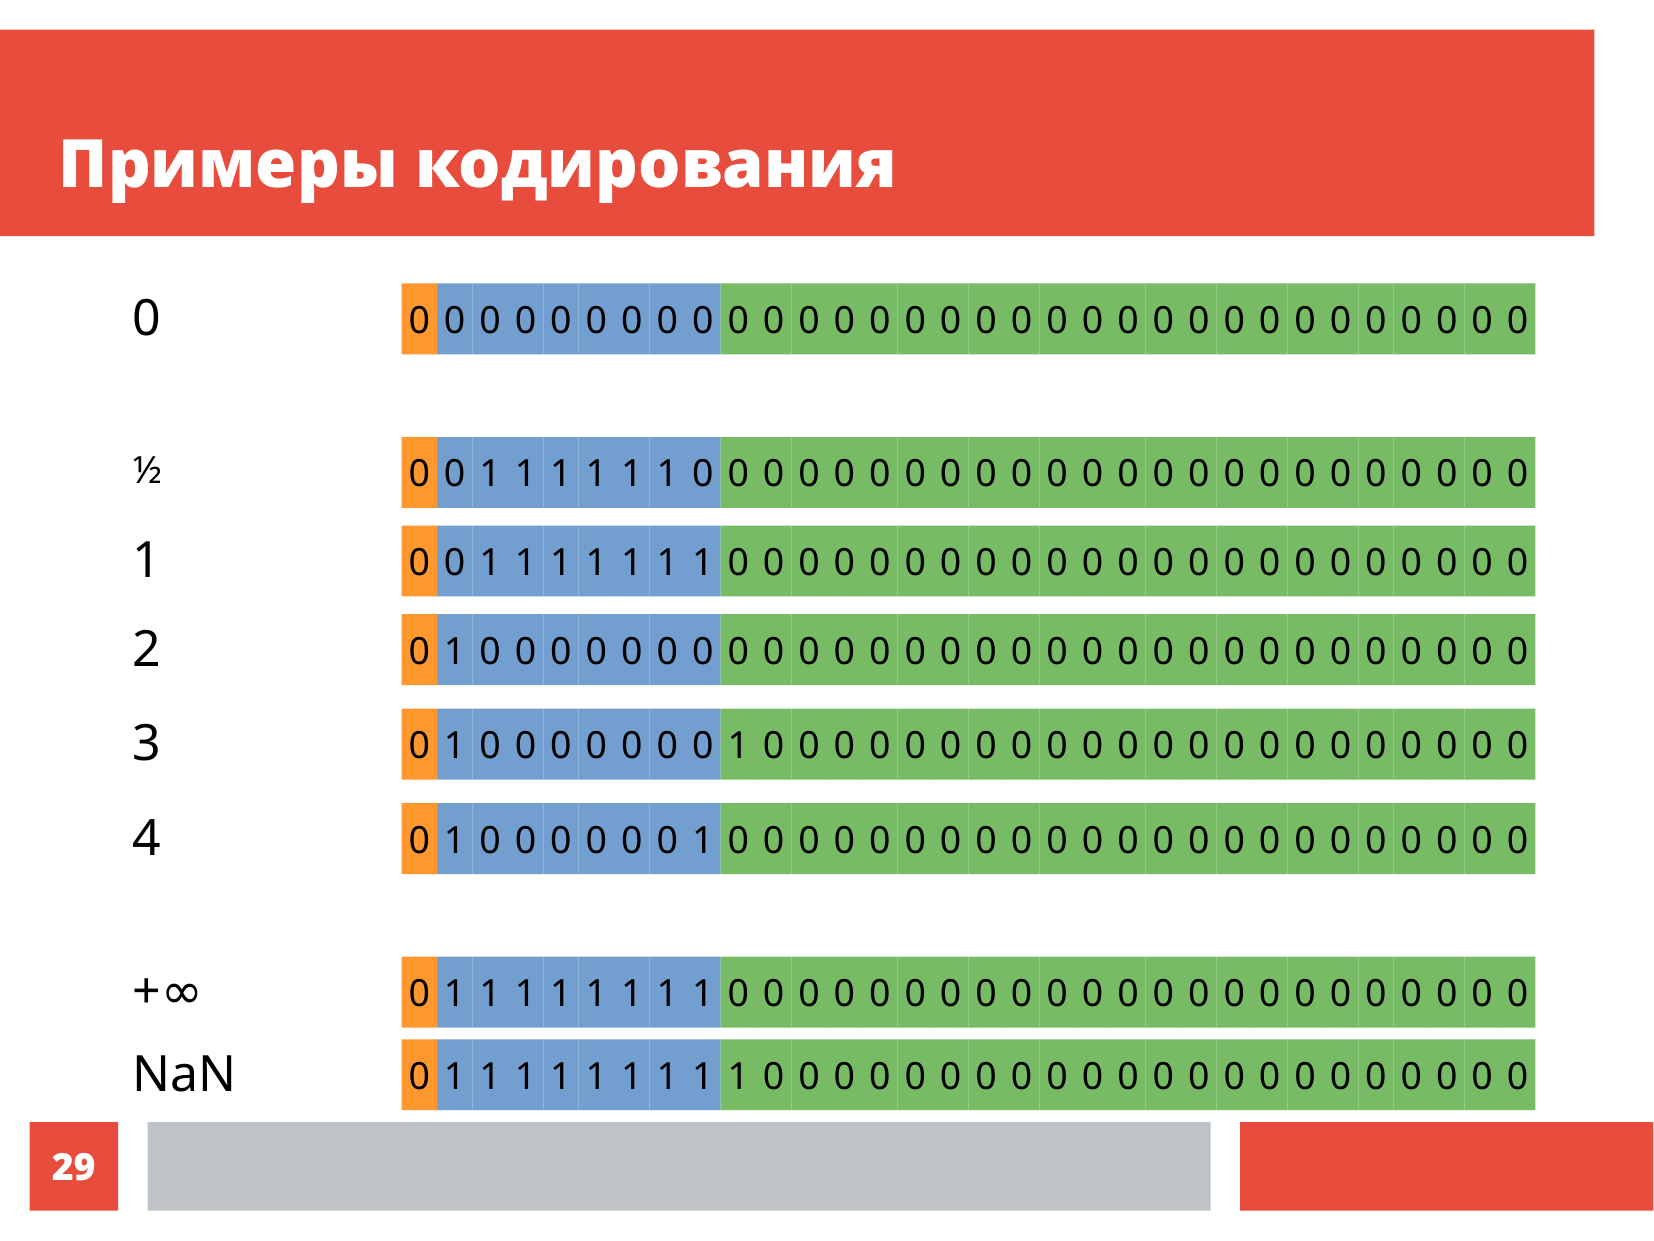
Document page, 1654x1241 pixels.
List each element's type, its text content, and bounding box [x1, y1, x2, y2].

text_box 0 [1287, 708, 1322, 780]
text_box 0 [649, 708, 685, 780]
text_box 0 [862, 525, 897, 597]
text_box 3 [118, 708, 402, 774]
text_box 0 [1322, 803, 1358, 875]
text_box 1 [507, 1039, 543, 1111]
text_box 0 [1181, 708, 1216, 780]
text_box 1 [614, 437, 649, 508]
text_box 0 [897, 525, 933, 597]
title Примеры кодирования [59, 59, 1595, 207]
text_box 0 [1110, 1039, 1145, 1111]
text_box 0 [755, 283, 791, 355]
text_box 0 [755, 708, 791, 780]
text_box 0 [933, 1039, 968, 1111]
text_box 0 [1039, 1039, 1074, 1111]
text_box 0 [826, 1039, 862, 1111]
text_box 0 [685, 708, 721, 780]
text_box 0 [1216, 708, 1251, 780]
text_box 0 [933, 437, 968, 508]
text_box 0 [791, 525, 826, 597]
text_box 0 [1145, 437, 1181, 508]
text_box 0 [755, 525, 791, 597]
text_box 0 [1429, 614, 1464, 686]
text_box 0 [1287, 437, 1322, 508]
text_box 0 [1429, 283, 1464, 355]
text_box 0 [1429, 956, 1464, 1028]
text_box 0 [933, 614, 968, 686]
text_box 0 [1287, 614, 1322, 686]
text_box 0 [968, 437, 1003, 508]
text_box 0 [685, 614, 721, 686]
text_box 0 [897, 803, 933, 875]
text_box 0 [1464, 708, 1500, 780]
text_box 0 [1287, 525, 1322, 597]
text_box 1 [438, 614, 472, 686]
text_box 1 [472, 525, 507, 597]
text_box 1 [614, 956, 649, 1028]
text_box 0 [1181, 614, 1216, 686]
text_box NaN [118, 1039, 402, 1105]
text_box +∞ [118, 956, 402, 1022]
text_box 0 [897, 956, 933, 1028]
text_box 0 [1110, 956, 1145, 1028]
text_box 0 [1074, 708, 1110, 780]
text_box 0 [1287, 283, 1322, 355]
text_box 0 [1181, 956, 1216, 1028]
text_box 0 [649, 614, 685, 686]
text_box 0 [721, 437, 755, 508]
text_box 0 [1464, 614, 1500, 686]
text_box 0 [862, 956, 897, 1028]
text_box 0 [968, 708, 1003, 780]
text_box 0 [791, 614, 826, 686]
text_box 0 [1500, 956, 1536, 1028]
text_box 0 [968, 803, 1003, 875]
text_box 0 [1393, 283, 1429, 355]
text_box 0 [578, 283, 614, 355]
text_box 0 [1500, 437, 1536, 508]
text_box 1 [685, 803, 721, 875]
text_box 0 [1003, 956, 1039, 1028]
text_box 0 [401, 956, 438, 1028]
text_box 1 [614, 1039, 649, 1111]
text_box 0 [791, 803, 826, 875]
text_box 0 [1500, 283, 1536, 355]
text_box 0 [1393, 708, 1429, 780]
text_box 0 [897, 283, 933, 355]
text_box 0 [401, 283, 438, 355]
text_box 0 [401, 803, 438, 875]
text_box 0 [1500, 525, 1536, 597]
text_box 0 [1322, 525, 1358, 597]
text_box 0 [685, 437, 721, 508]
text_box 0 [1181, 283, 1216, 355]
text_box 1 [507, 525, 543, 597]
text_box 0 [897, 437, 933, 508]
text_box 0 [1145, 614, 1181, 686]
text_box 0 [1110, 708, 1145, 780]
text_box 0 [1110, 283, 1145, 355]
text_box 0 [862, 283, 897, 355]
text_box 0 [1216, 956, 1251, 1028]
text_box 0 [1322, 283, 1358, 355]
text_box 0 [791, 437, 826, 508]
text_box 0 [1110, 803, 1145, 875]
text_box 0 [721, 956, 755, 1028]
text_box 0 [1145, 525, 1181, 597]
text_box 0 [1500, 708, 1536, 780]
text_box 0 [1003, 525, 1039, 597]
text_box 0 [1181, 525, 1216, 597]
text_box 0 [1216, 437, 1251, 508]
text_box 0 [1110, 525, 1145, 597]
text_box 0 [1216, 614, 1251, 686]
text_box 0 [1429, 708, 1464, 780]
text_box 0 [1110, 437, 1145, 508]
text_box 0 [862, 1039, 897, 1111]
text_box 0 [791, 283, 826, 355]
text_box 0 [507, 283, 543, 355]
text_box 0 [1251, 803, 1287, 875]
text_box 0 [1358, 614, 1393, 686]
text_box 0 [614, 803, 649, 875]
text_box 0 [1074, 283, 1110, 355]
text_box 0 [472, 803, 507, 875]
text_box 0 [1393, 437, 1429, 508]
text_box 0 [1074, 803, 1110, 875]
text_box 0 [1216, 803, 1251, 875]
text_box 0 [1393, 614, 1429, 686]
text_box 0 [968, 283, 1003, 355]
text_box 0 [1358, 956, 1393, 1028]
text_box 0 [1216, 1039, 1251, 1111]
text_box 0 [1110, 614, 1145, 686]
text_box 1 [649, 1039, 685, 1111]
text_box 0 [1358, 437, 1393, 508]
text_box 0 [1287, 803, 1322, 875]
text_box 0 [1322, 956, 1358, 1028]
text_box 0 [472, 708, 507, 780]
text_box 0 [1393, 1039, 1429, 1111]
text_box 0 [1429, 437, 1464, 508]
text_box 1 [438, 956, 472, 1028]
text_box 0 [1039, 283, 1074, 355]
text_box 2 [118, 614, 402, 680]
text_box 0 [968, 614, 1003, 686]
text_box 1 [578, 437, 614, 508]
text_box 1 [721, 708, 755, 780]
text_box 0 [1500, 803, 1536, 875]
text_box 0 [614, 283, 649, 355]
text_box 0 [1322, 614, 1358, 686]
text_box 0 [543, 614, 578, 686]
text_box 0 [897, 614, 933, 686]
text_box 0 [933, 525, 968, 597]
text_box 1 [614, 525, 649, 597]
text_box 0 [791, 1039, 826, 1111]
text_box 0 [968, 956, 1003, 1028]
text_box 0 [1464, 525, 1500, 597]
text_box 0 [438, 525, 472, 597]
text_box 0 [649, 803, 685, 875]
text_box 0 [1145, 283, 1181, 355]
text_box 1 [578, 1039, 614, 1111]
text_box 0 [1181, 1039, 1216, 1111]
text_box 0 [933, 708, 968, 780]
text_box 0 [1074, 956, 1110, 1028]
text_box 0 [721, 803, 755, 875]
text_box 0 [1287, 956, 1322, 1028]
text_box 0 [862, 803, 897, 875]
text_box 0 [438, 437, 472, 508]
text_box 0 [401, 708, 438, 780]
text_box 0 [862, 437, 897, 508]
text_box 0 [1003, 1039, 1039, 1111]
text_box 0 [1464, 1039, 1500, 1111]
text_box 0 [1145, 708, 1181, 780]
text_box 0 [1358, 283, 1393, 355]
text_box 0 [1393, 803, 1429, 875]
text_box 0 [1500, 1039, 1536, 1111]
text_box 0 [685, 283, 721, 355]
text_box 0 [1003, 283, 1039, 355]
text_box 0 [543, 803, 578, 875]
text_box 0 [1074, 437, 1110, 508]
text_box 0 [472, 614, 507, 686]
text_box 0 [968, 1039, 1003, 1111]
text_box 0 [826, 956, 862, 1028]
text_box 0 [507, 803, 543, 875]
text_box 0 [1145, 803, 1181, 875]
text_box 1 [507, 437, 543, 508]
text_box 1 [543, 525, 578, 597]
text_box 1 [507, 956, 543, 1028]
text_box 0 [1287, 1039, 1322, 1111]
text_box 0 [1251, 956, 1287, 1028]
text_box 0 [755, 803, 791, 875]
text_box 0 [1181, 437, 1216, 508]
text_box 0 [933, 956, 968, 1028]
text_box 0 [1039, 708, 1074, 780]
text_box 0 [1393, 956, 1429, 1028]
text_box 0 [826, 803, 862, 875]
text_box 0 [1039, 614, 1074, 686]
text_box 0 [1074, 525, 1110, 597]
text_box 0 [826, 525, 862, 597]
text_box 0 [755, 956, 791, 1028]
text_box 0 [438, 283, 472, 355]
text_box 1 [438, 708, 472, 780]
text_box 1 [721, 1039, 755, 1111]
text_box 0 [826, 614, 862, 686]
text_box 0 [1074, 1039, 1110, 1111]
text_box 0 [507, 614, 543, 686]
text_box 0 [826, 283, 862, 355]
text_box 0 [1251, 437, 1287, 508]
text_box 0 [1322, 437, 1358, 508]
text_box 0 [472, 283, 507, 355]
text_box 0 [1216, 283, 1251, 355]
text_box 0 [118, 283, 402, 349]
text_box 0 [1181, 803, 1216, 875]
text_box 0 [1358, 525, 1393, 597]
text_box 1 [685, 525, 721, 597]
text_box 1 [578, 525, 614, 597]
text_box 0 [897, 708, 933, 780]
text_box 0 [1003, 803, 1039, 875]
text_box 0 [401, 614, 438, 686]
text_box 1 [438, 803, 472, 875]
text_box 0 [1322, 1039, 1358, 1111]
text_box 0 [1464, 956, 1500, 1028]
text_box 0 [755, 1039, 791, 1111]
text_box 0 [614, 708, 649, 780]
text_box 0 [1464, 437, 1500, 508]
text_box 0 [933, 283, 968, 355]
text_box 0 [1322, 708, 1358, 780]
text_box 1 [578, 956, 614, 1028]
text_box 0 [1429, 525, 1464, 597]
text_box 0 [1216, 525, 1251, 597]
text_box 0 [1003, 708, 1039, 780]
text_box 0 [721, 525, 755, 597]
text_box 1 [118, 525, 402, 591]
text_box 0 [1251, 614, 1287, 686]
text_box 0 [721, 283, 755, 355]
text_box 0 [1003, 437, 1039, 508]
text_box 0 [1039, 956, 1074, 1028]
text_box 0 [1145, 956, 1181, 1028]
text_box 0 [1393, 525, 1429, 597]
text_box 0 [721, 614, 755, 686]
text_box 0 [1003, 614, 1039, 686]
text_box 0 [755, 614, 791, 686]
text_box 0 [1251, 1039, 1287, 1111]
text_box 1 [649, 956, 685, 1028]
text_box 0 [649, 283, 685, 355]
text_box 0 [897, 1039, 933, 1111]
text_box ½ [118, 437, 402, 502]
text_box 0 [1464, 283, 1500, 355]
text_box 0 [1074, 614, 1110, 686]
text_box 0 [507, 708, 543, 780]
text_box 0 [791, 956, 826, 1028]
text_box 0 [401, 525, 438, 597]
text_box 0 [1429, 1039, 1464, 1111]
text_box 0 [933, 803, 968, 875]
text_box 1 [685, 956, 721, 1028]
text_box 0 [968, 525, 1003, 597]
text_box 1 [472, 437, 507, 508]
text_box 1 [472, 1039, 507, 1111]
text_box 0 [401, 1039, 438, 1111]
text_box 0 [578, 803, 614, 875]
text_box 0 [543, 708, 578, 780]
text_box 0 [1358, 708, 1393, 780]
text_box 0 [826, 708, 862, 780]
text_box 0 [1039, 803, 1074, 875]
text_box 0 [826, 437, 862, 508]
text_box 0 [1251, 708, 1287, 780]
text_box 0 [578, 614, 614, 686]
text_box 1 [649, 437, 685, 508]
text_box 0 [1358, 803, 1393, 875]
text_box 0 [1039, 525, 1074, 597]
text_box 0 [791, 708, 826, 780]
text_box 0 [1251, 525, 1287, 597]
text_box 0 [1251, 283, 1287, 355]
text_box 1 [649, 525, 685, 597]
text_box 0 [1145, 1039, 1181, 1111]
text_box 1 [543, 437, 578, 508]
text_box 0 [1358, 1039, 1393, 1111]
text_box 0 [862, 614, 897, 686]
text_box 4 [118, 803, 402, 869]
text_box 0 [614, 614, 649, 686]
text_box 0 [1464, 803, 1500, 875]
text_box 1 [543, 956, 578, 1028]
text_box 1 [438, 1039, 472, 1111]
text_box 1 [472, 956, 507, 1028]
text_box 0 [1429, 803, 1464, 875]
text_box 0 [401, 437, 438, 508]
text_box 0 [1039, 437, 1074, 508]
text_box 0 [862, 708, 897, 780]
text_box 1 [685, 1039, 721, 1111]
text_box 0 [755, 437, 791, 508]
text_box 0 [578, 708, 614, 780]
text_box 1 [543, 1039, 578, 1111]
text_box 0 [1500, 614, 1536, 686]
text_box 0 [543, 283, 578, 355]
